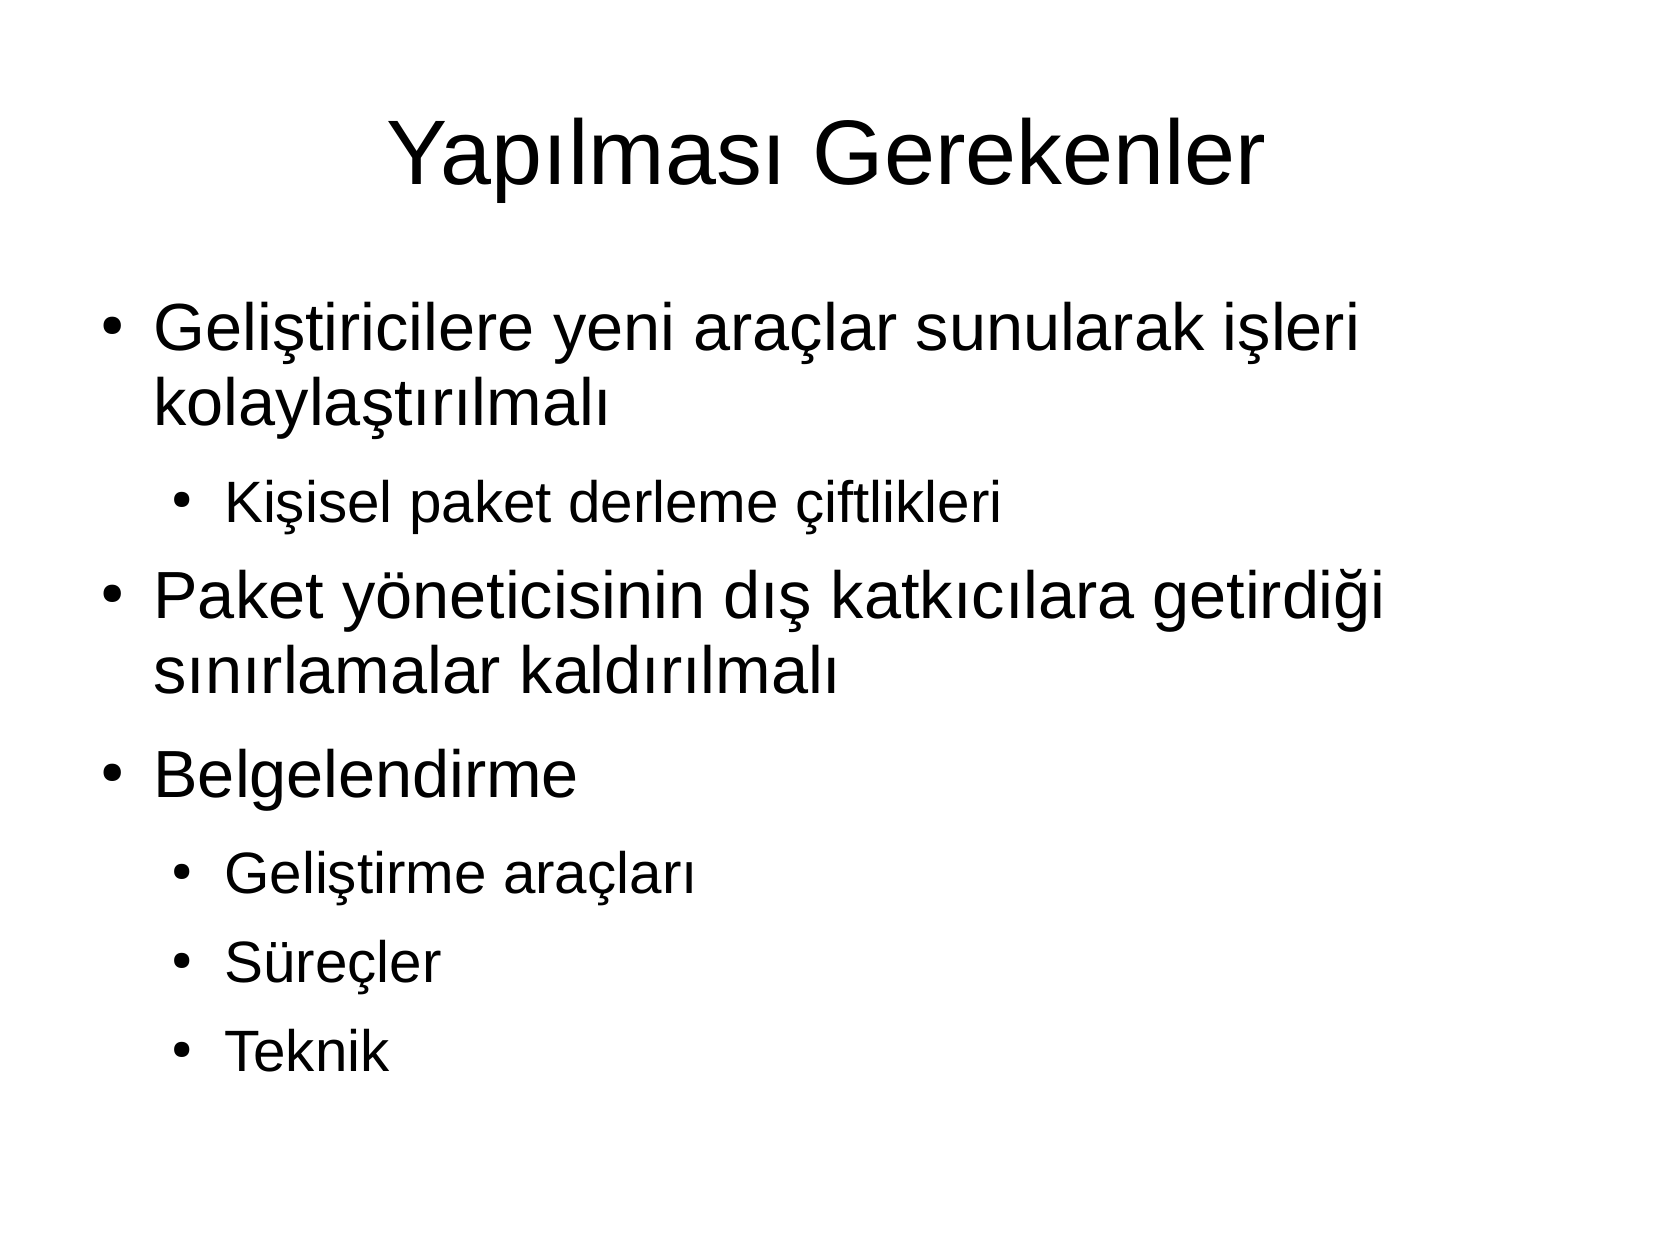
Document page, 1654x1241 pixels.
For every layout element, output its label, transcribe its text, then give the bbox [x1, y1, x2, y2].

title Yapılması Gerekenler [82, 49, 1571, 257]
list Geliştiricilere yeni araçlar sunularak işleri kolaylaştırılmalı Kişisel paket derleme çiftlikleri Paket yöneticisinin dış katkıcılara getirdiği sınırlamalar kaldırılmalı Belgelendirme Geliştirme araçları Süreçler Teknik [82, 290, 1571, 1109]
